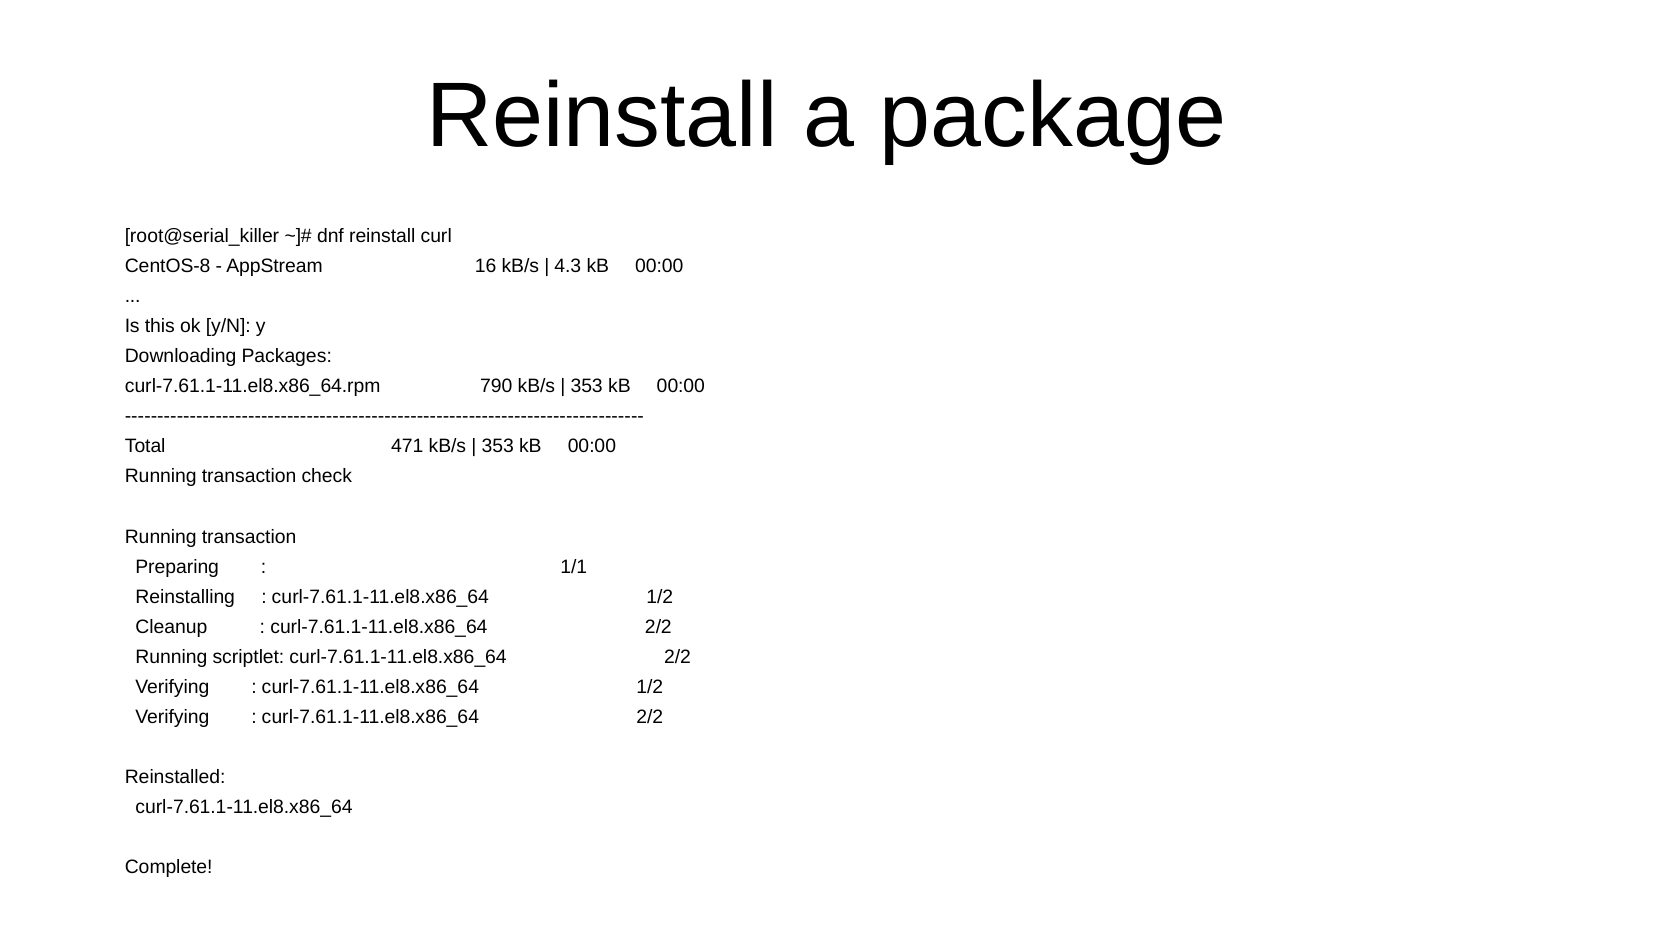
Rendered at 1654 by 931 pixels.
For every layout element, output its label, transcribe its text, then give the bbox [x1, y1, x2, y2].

title Reinstall a package [82, 37, 1571, 193]
list [root@serial_killer ~]# dnf reinstall curl CentOS-8 - AppStream 16 kB/s | 4.3 kB 00:00 ... Is this ok [y/N]: y Downloading Packages: curl-7.61.1-11.el8.x86_64.rpm 790 kB/s | 353 kB 00:00 -------------------------------------------------------------------------------- Total 471 kB/s | 353 kB 00:00 Running transaction check Running transaction Preparing : 1/1 Reinstalling : curl-7.61.1-11.el8.x86_64 1/2 Cleanup : curl-7.61.1-11.el8.x86_64 2/2 Running scriptlet: curl-7.61.1-11.el8.x86_64 2/2 Verifying : curl-7.61.1-11.el8.x86_64 1/2 Verifying : curl-7.61.1-11.el8.x86_64 2/2 Reinstalled: curl-7.61.1-11.el8.x86_64 Complete! [124, 225, 1654, 901]
